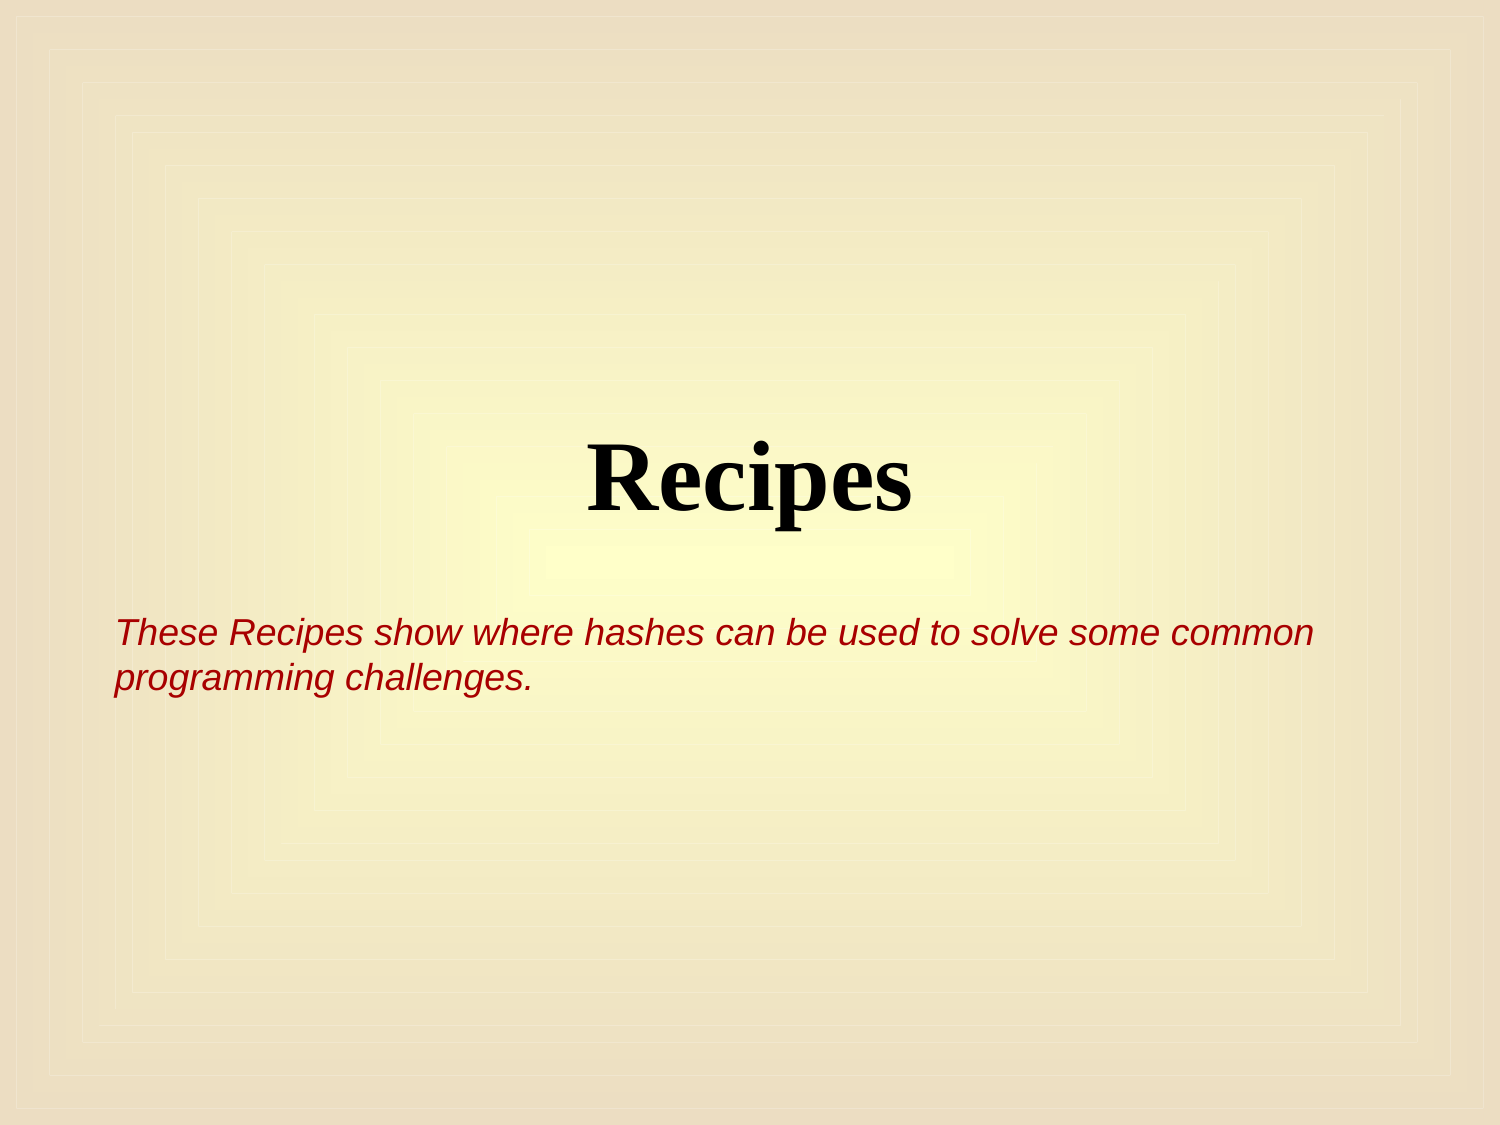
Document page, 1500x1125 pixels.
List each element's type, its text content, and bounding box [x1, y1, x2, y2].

text_box These Recipes show where hashes can be used to solve some common programming challenges. [99, 599, 1413, 706]
title Recipes [112, 349, 1388, 591]
